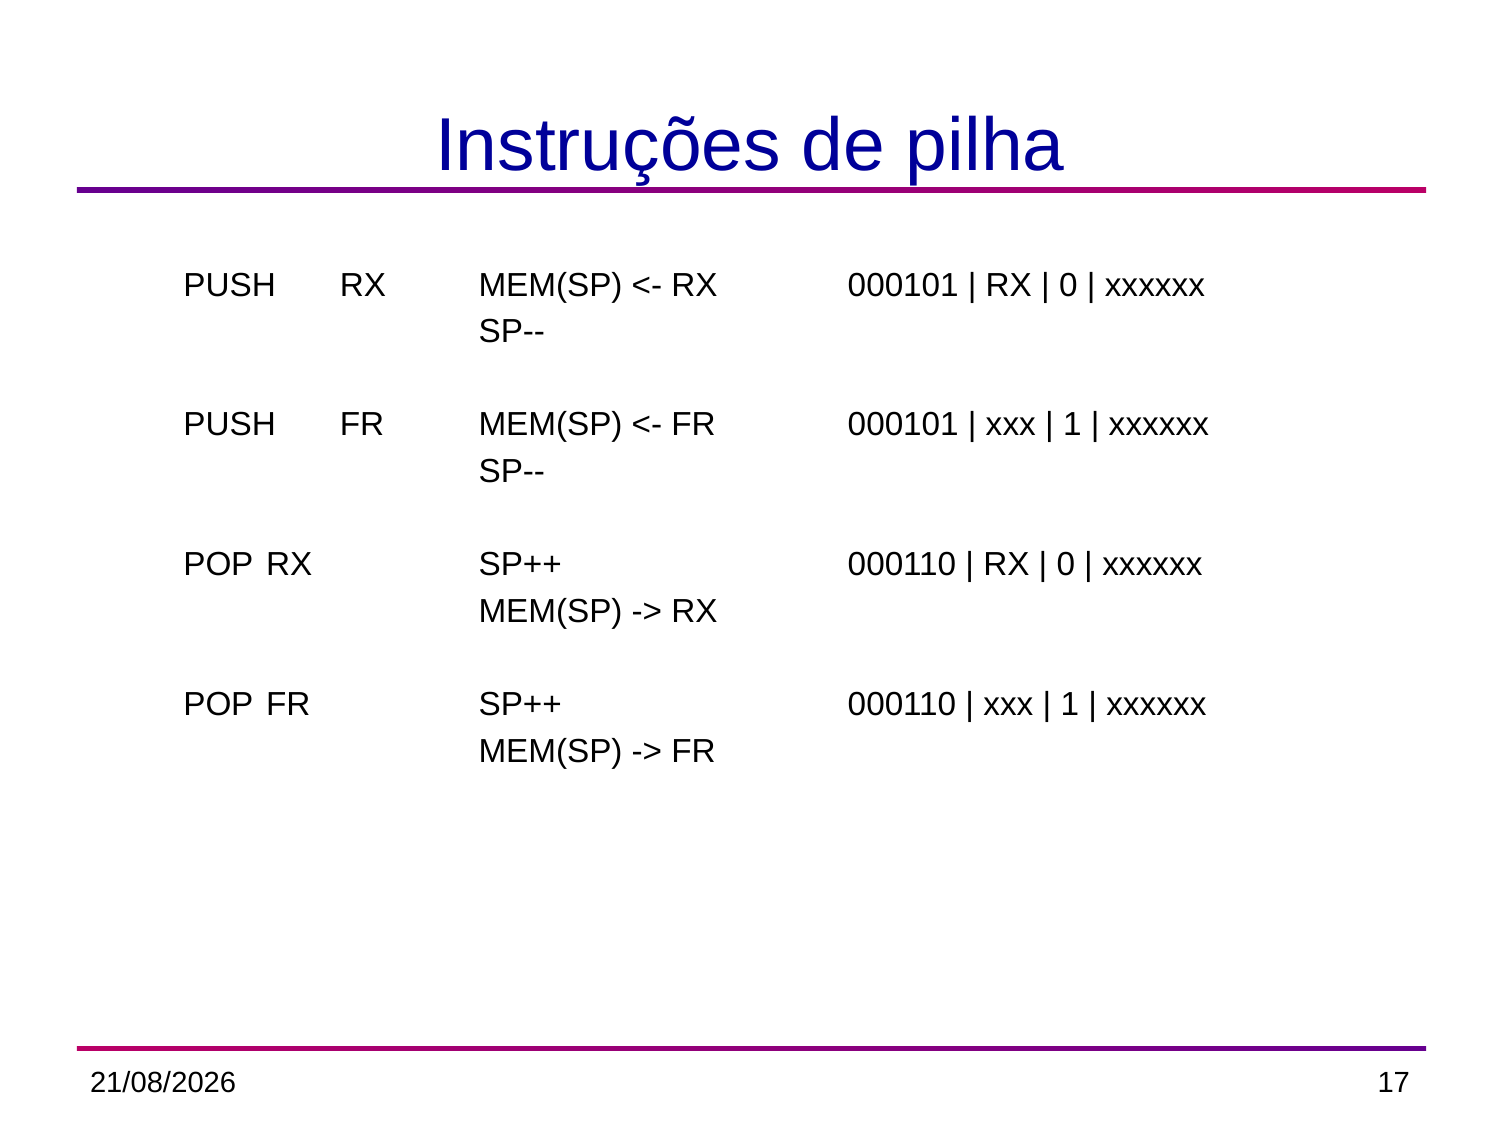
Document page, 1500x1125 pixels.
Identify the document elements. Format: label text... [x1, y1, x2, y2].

title Instruções de pilha [76, 74, 1424, 193]
slide_number <number> [1074, 1059, 1425, 1125]
text_box PUSH RX MEM(SP) <- RX 000101 | RX | 0 | xxxxxx SP-- PUSH FR MEM(SP) <- FR 000101 | xxx | 1 | xxxxxx SP-- POP RX SP++ 000110 | RX | 0 | xxxxxx MEM(SP) -> RX POP FR SP++ 000110 | xxx | 1 | xxxxxx MEM(SP) -> FR [112, 255, 1463, 1059]
slide_number 15/12/2023 [75, 1055, 425, 1125]
